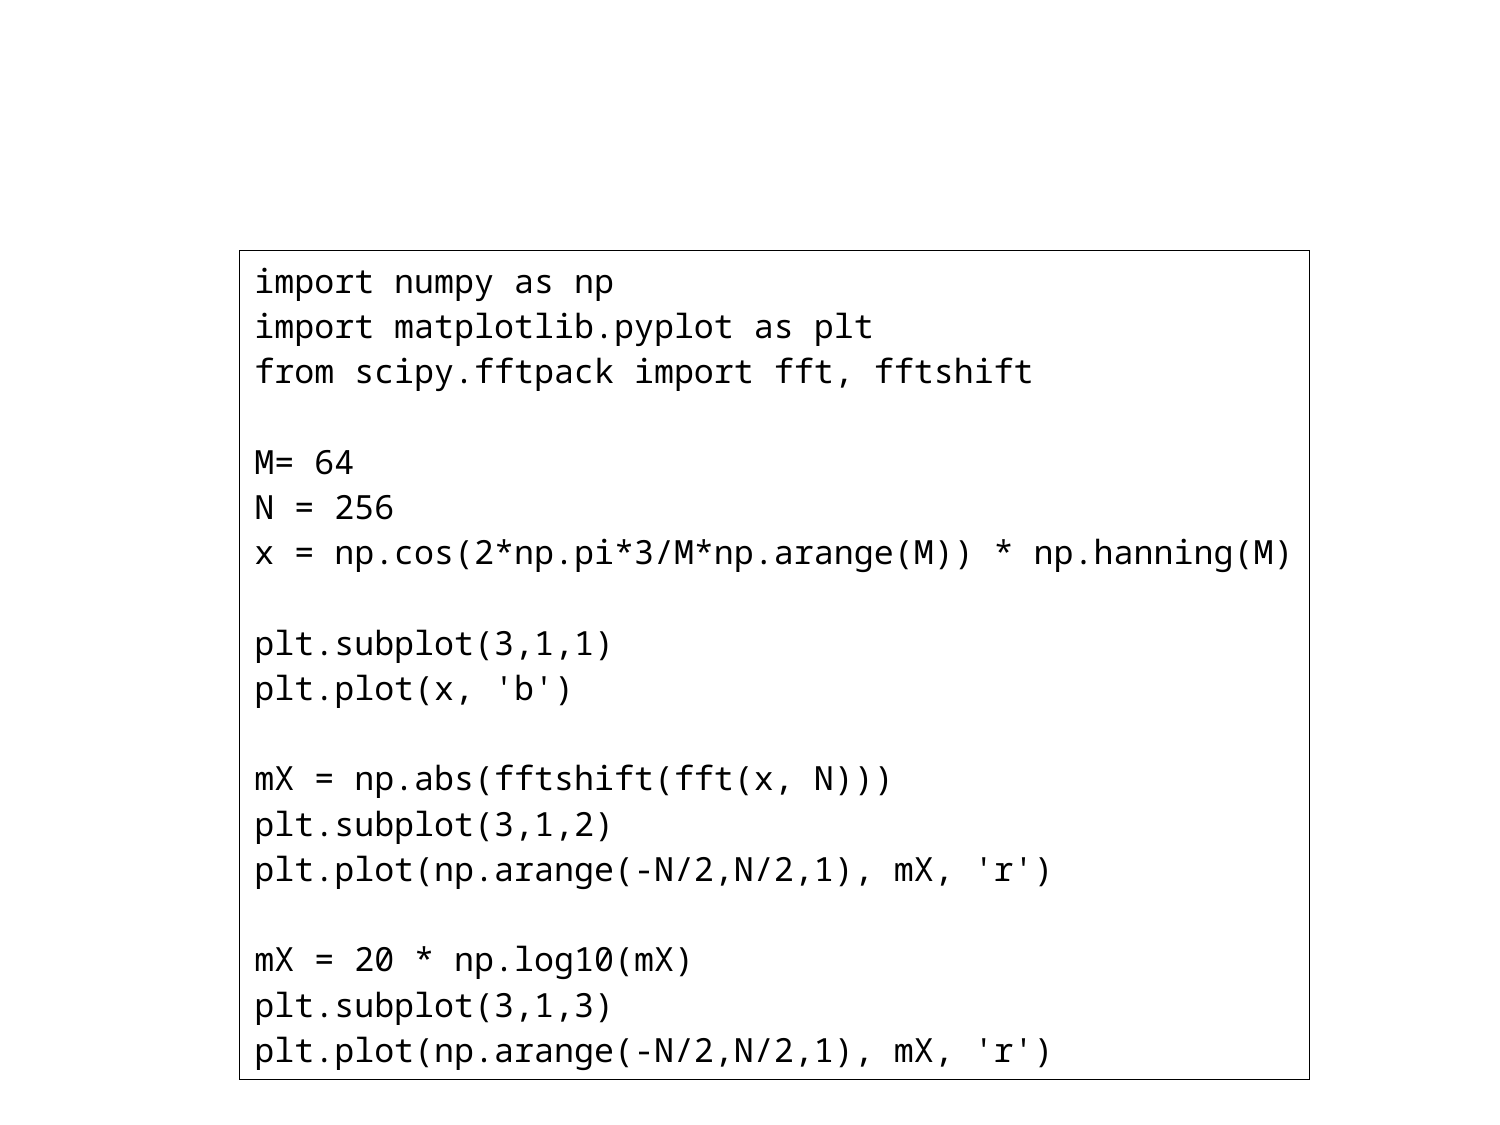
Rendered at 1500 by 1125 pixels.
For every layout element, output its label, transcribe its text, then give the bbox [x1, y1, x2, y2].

text_box import numpy as np import matplotlib.pyplot as plt from scipy.fftpack import fft, fftshift M= 64 N = 256 x = np.cos(2*np.pi*3/M*np.arange(M)) * np.hanning(M) plt.subplot(3,1,1) plt.plot(x, 'b') mX = np.abs(fftshift(fft(x, N))) plt.subplot(3,1,2) plt.plot(np.arange(-N/2,N/2,1), mX, 'r') mX = 20 * np.log10(mX) plt.subplot(3,1,3) plt.plot(np.arange(-N/2,N/2,1), mX, 'r') [239, 250, 1309, 864]
